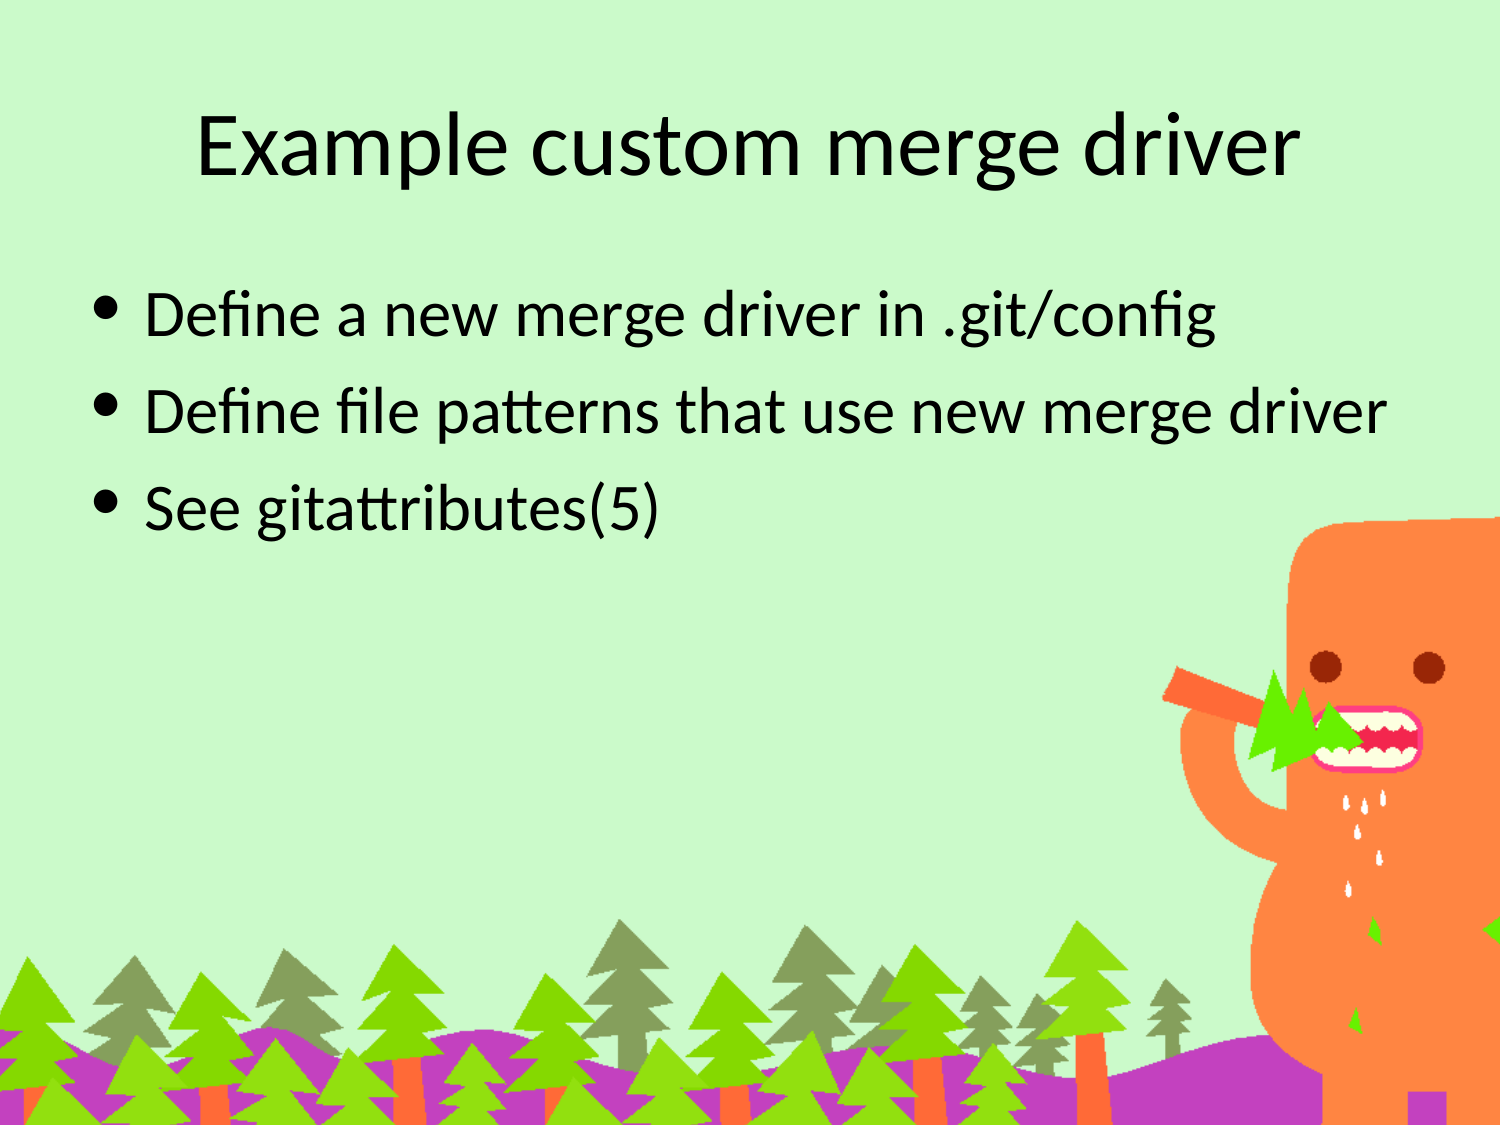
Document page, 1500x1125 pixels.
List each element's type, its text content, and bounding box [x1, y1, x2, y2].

list Define a new merge driver in .git/config Define file patterns that use new merge driver See gitattributes(5) [75, 262, 1424, 1004]
title Example custom merge driver [75, 20, 1424, 257]
picture [0, 0, 1500, 1125]
